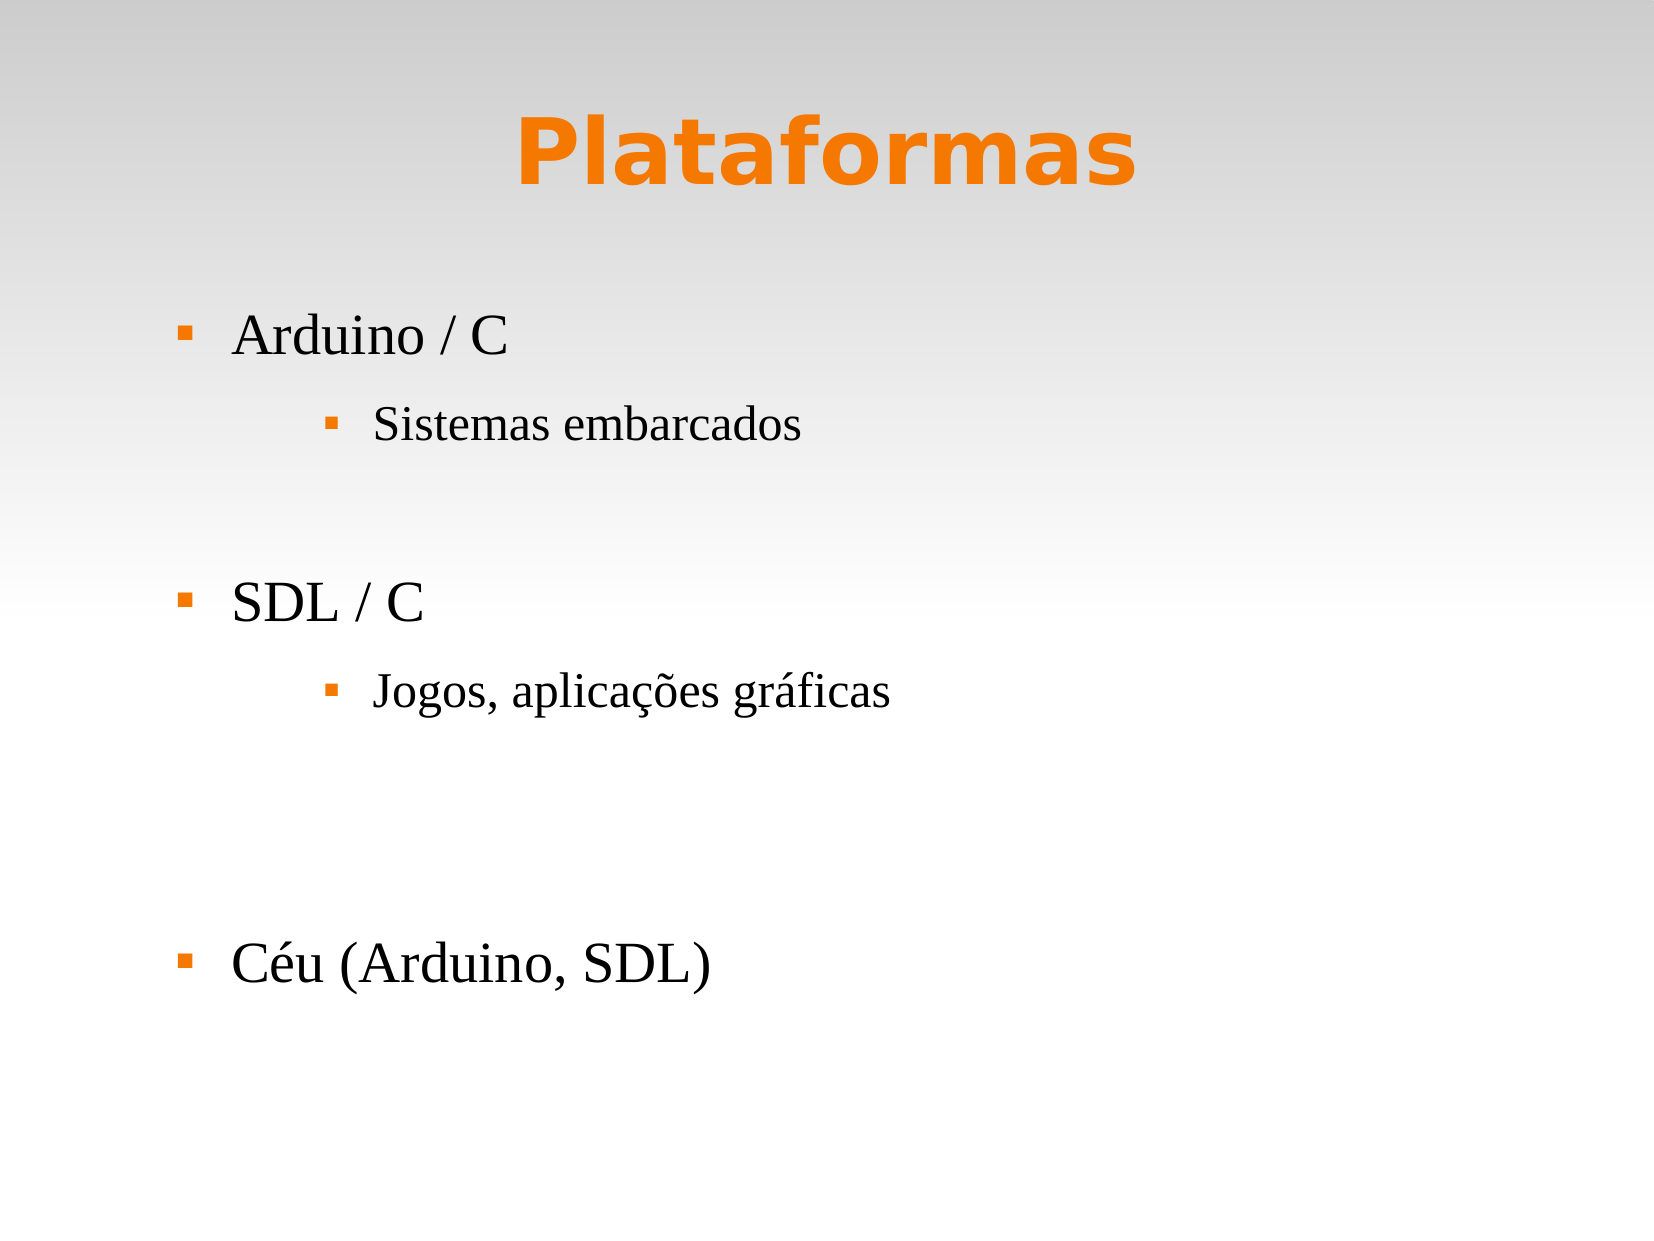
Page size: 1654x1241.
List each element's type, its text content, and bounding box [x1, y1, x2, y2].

list Arduino / C Sistemas embarcados SDL / C Jogos, aplicações gráficas Céu (Arduino, SDL) [89, 302, 1463, 1121]
title Plataformas [82, 49, 1571, 257]
